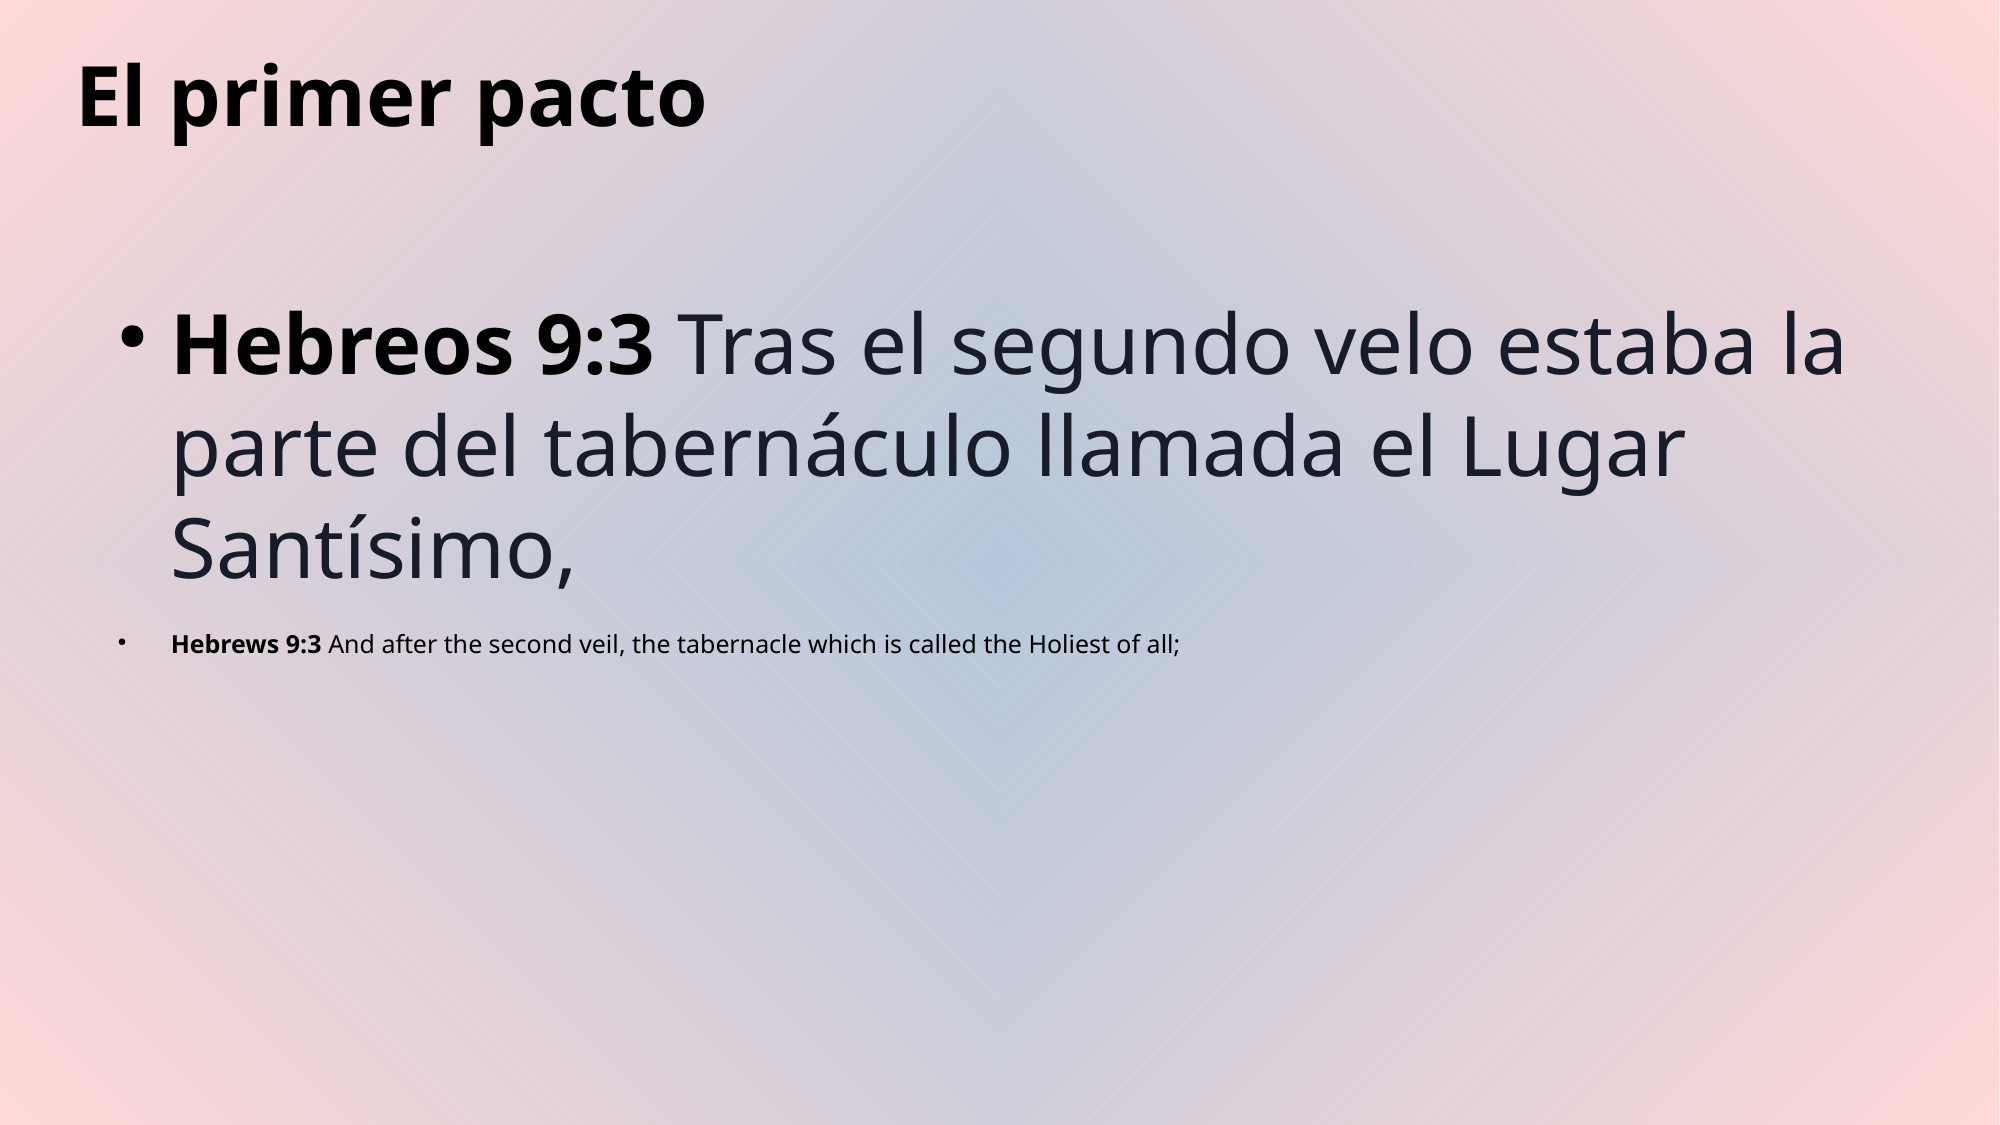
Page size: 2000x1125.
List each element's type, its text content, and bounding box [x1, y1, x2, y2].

list Hebreos 9:3 Tras el segundo velo estaba la parte del tabernáculo llamada el Lugar Santísimo, Hebrews 9:3 And after the second veil, the tabernacle which is called the Holiest of all; [99, 149, 1950, 1013]
title El primer pacto [74, 35, 1950, 153]
